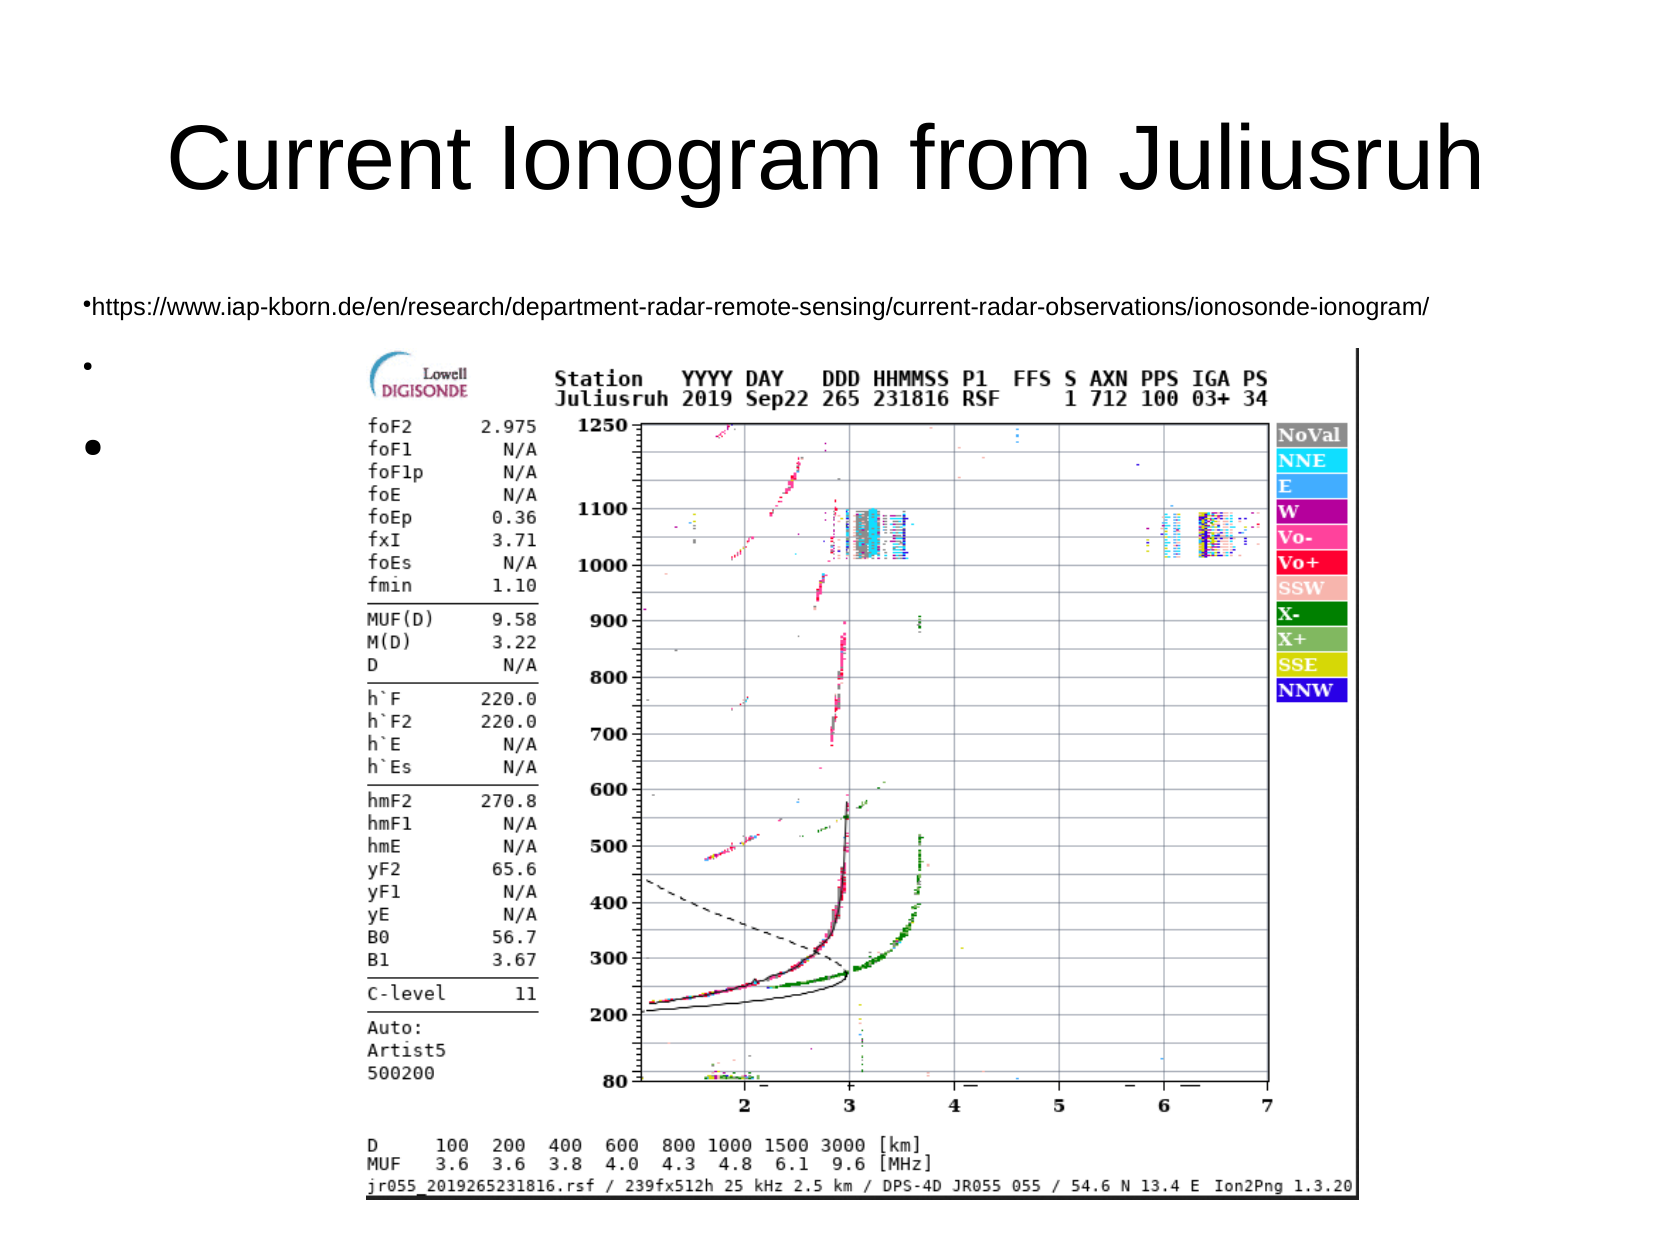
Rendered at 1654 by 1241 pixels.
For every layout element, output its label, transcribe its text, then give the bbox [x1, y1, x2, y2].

title Current Ionogram from Juliusruh [82, 49, 1571, 257]
picture [366, 348, 1359, 1200]
list https://www.iap-kborn.de/en/research/department-radar-remote-sensing/current-radar-observations/ionosonde-ionogram/ [82, 290, 1571, 1010]
